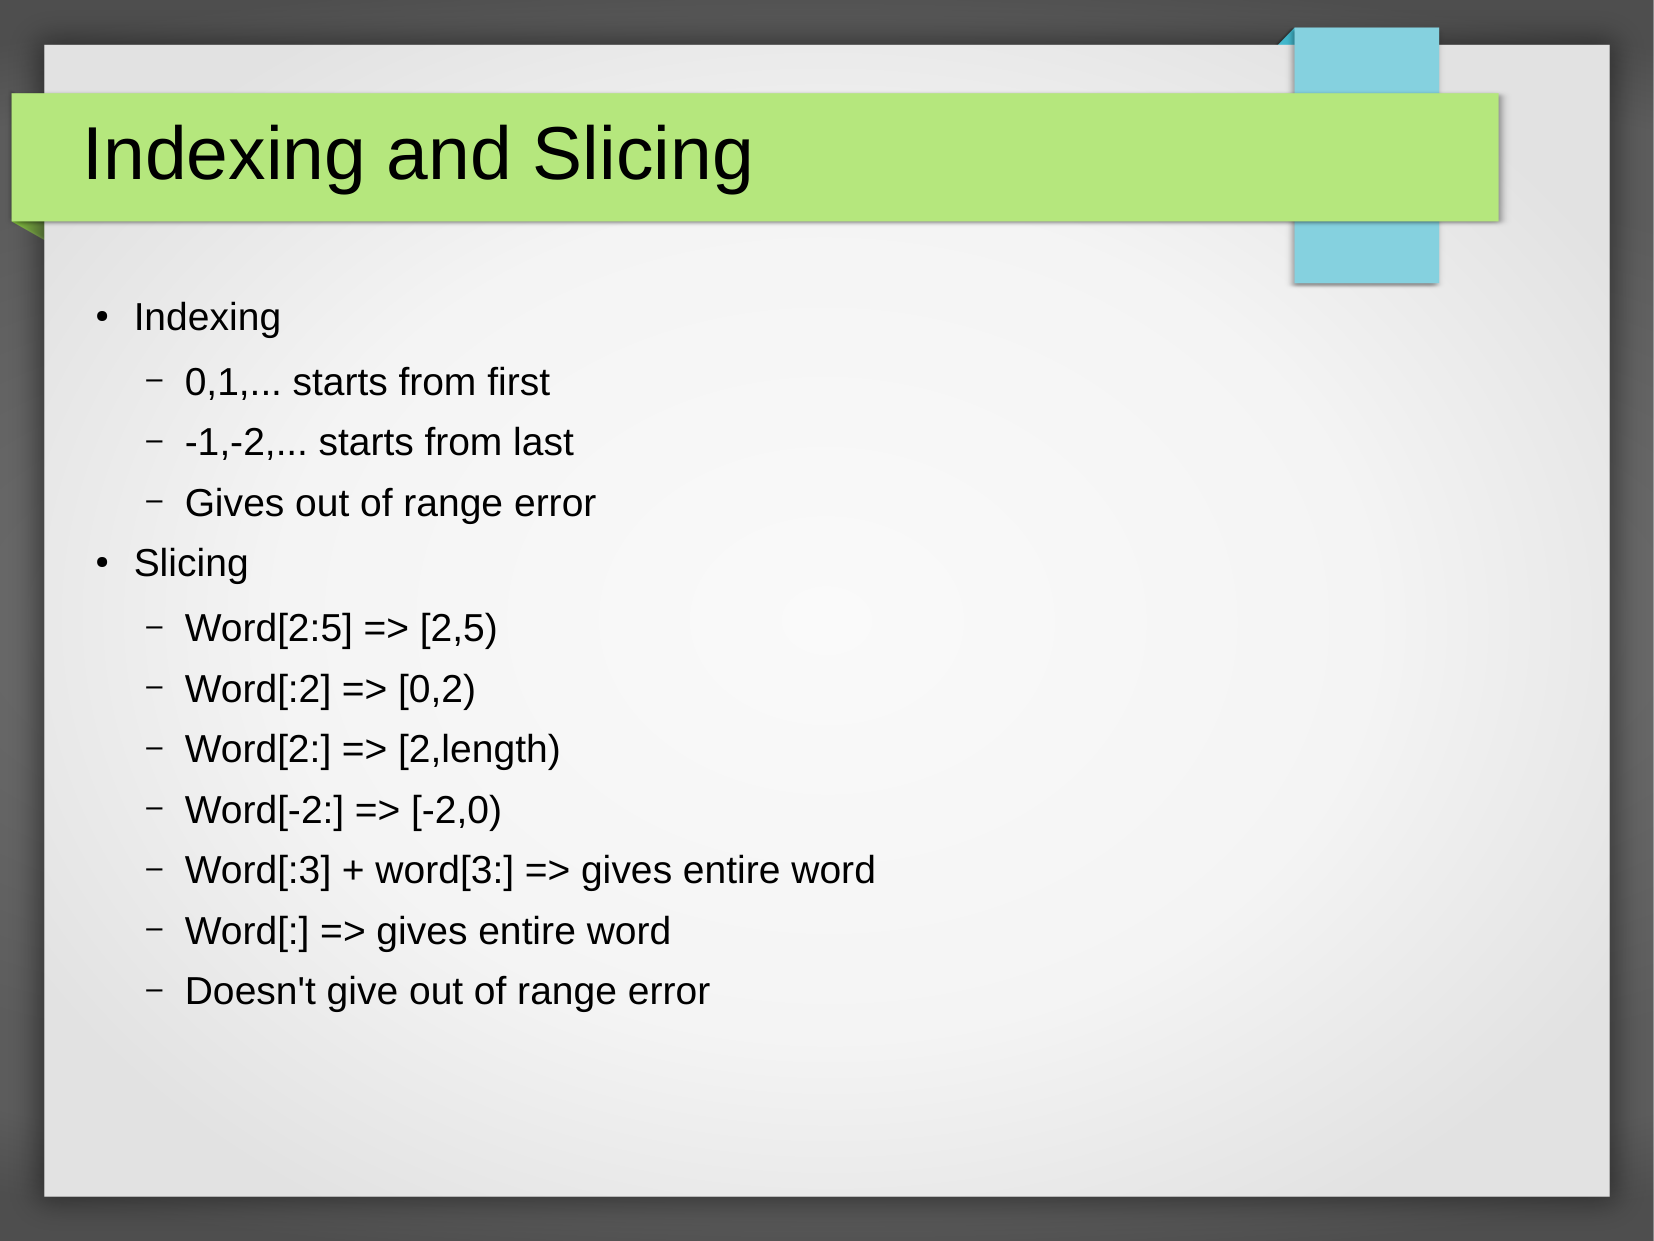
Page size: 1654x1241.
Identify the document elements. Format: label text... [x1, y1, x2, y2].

picture [0, 0, 1654, 1241]
title Indexing and Slicing [82, 94, 1264, 213]
list Indexing 0,1,... starts from first -1,-2,... starts from last Gives out of range error Slicing Word[2:5] => [2,5) Word[:2] => [0,2) Word[2:] => [2,length) Word[-2:] => [-2,0) Word[:3] + word[3:] => gives entire word Word[:] => gives entire word Doesn't give out of range error [82, 295, 1571, 1015]
